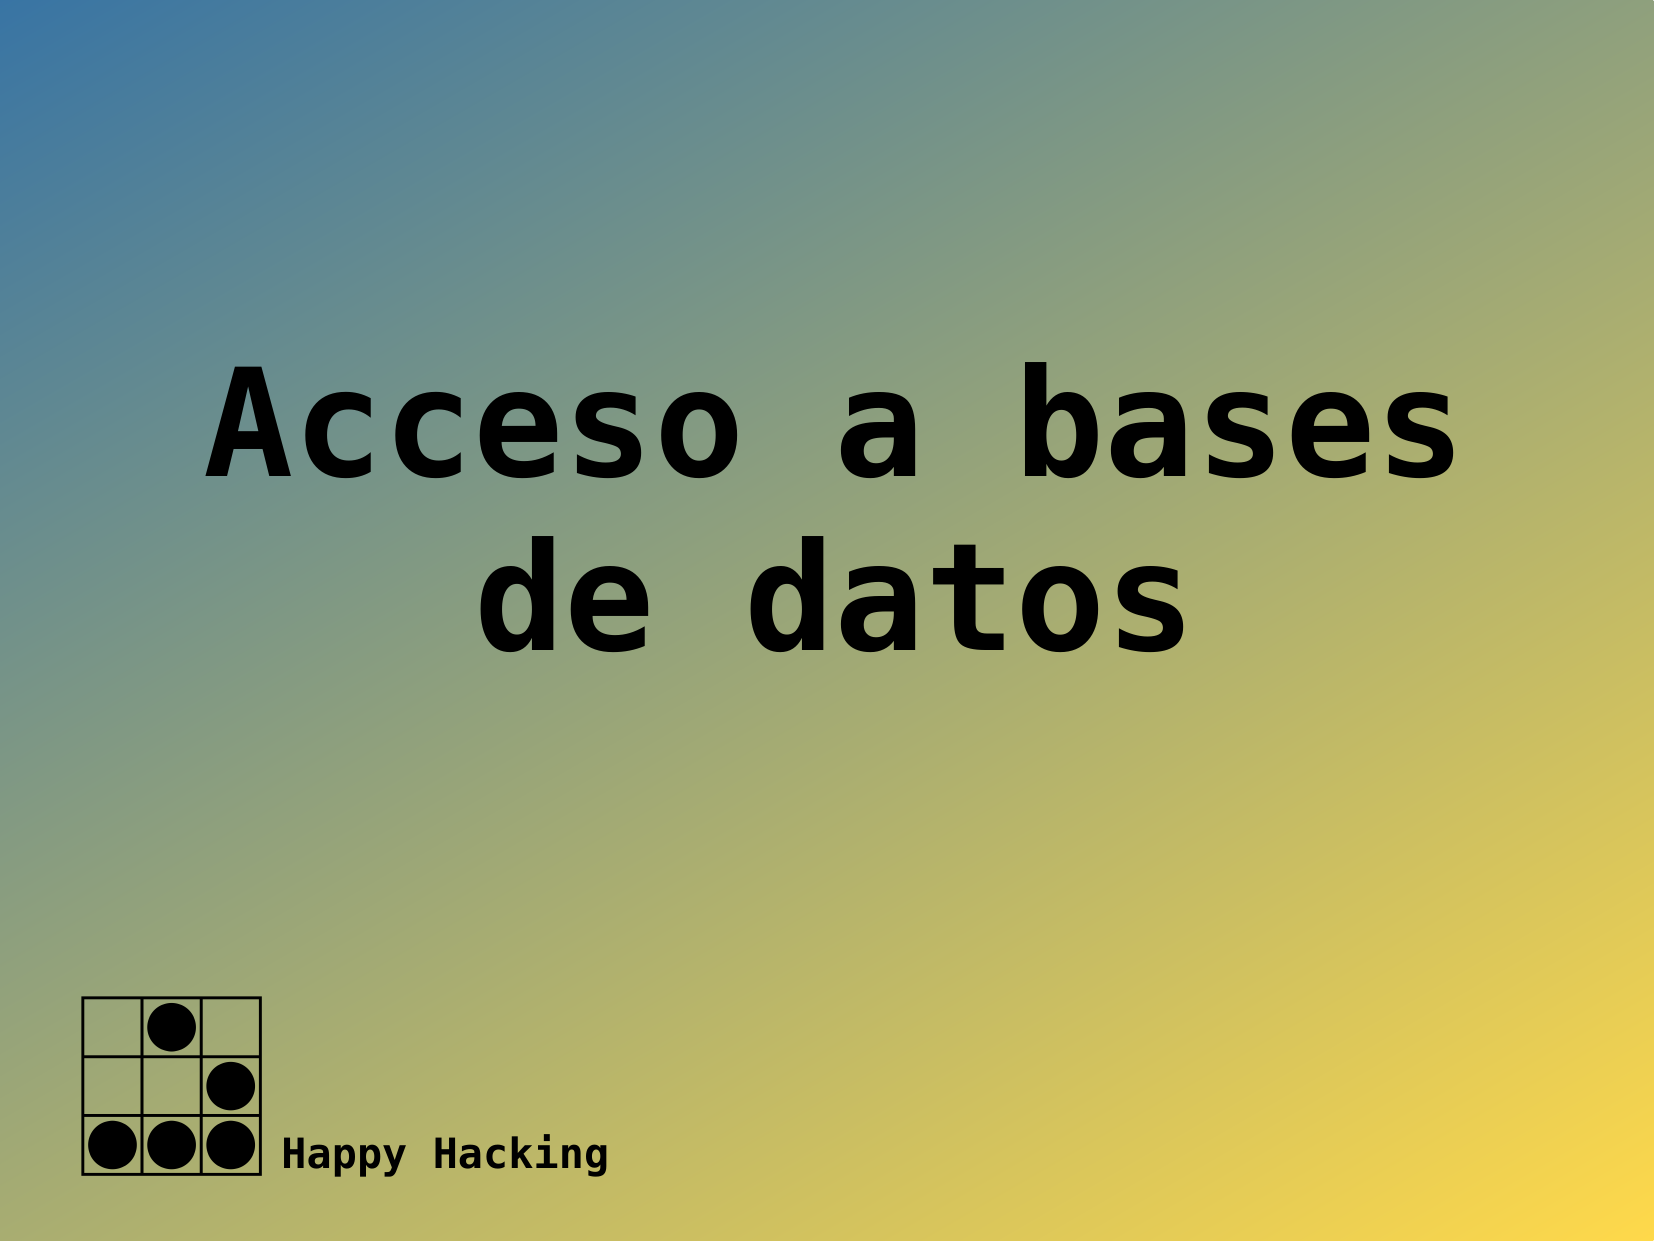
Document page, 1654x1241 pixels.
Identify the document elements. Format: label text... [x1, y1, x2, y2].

picture [68, 983, 275, 1190]
subtitle Acceso a bases de datos [91, 46, 1580, 978]
text_box Happy Hacking [266, 1098, 657, 1187]
